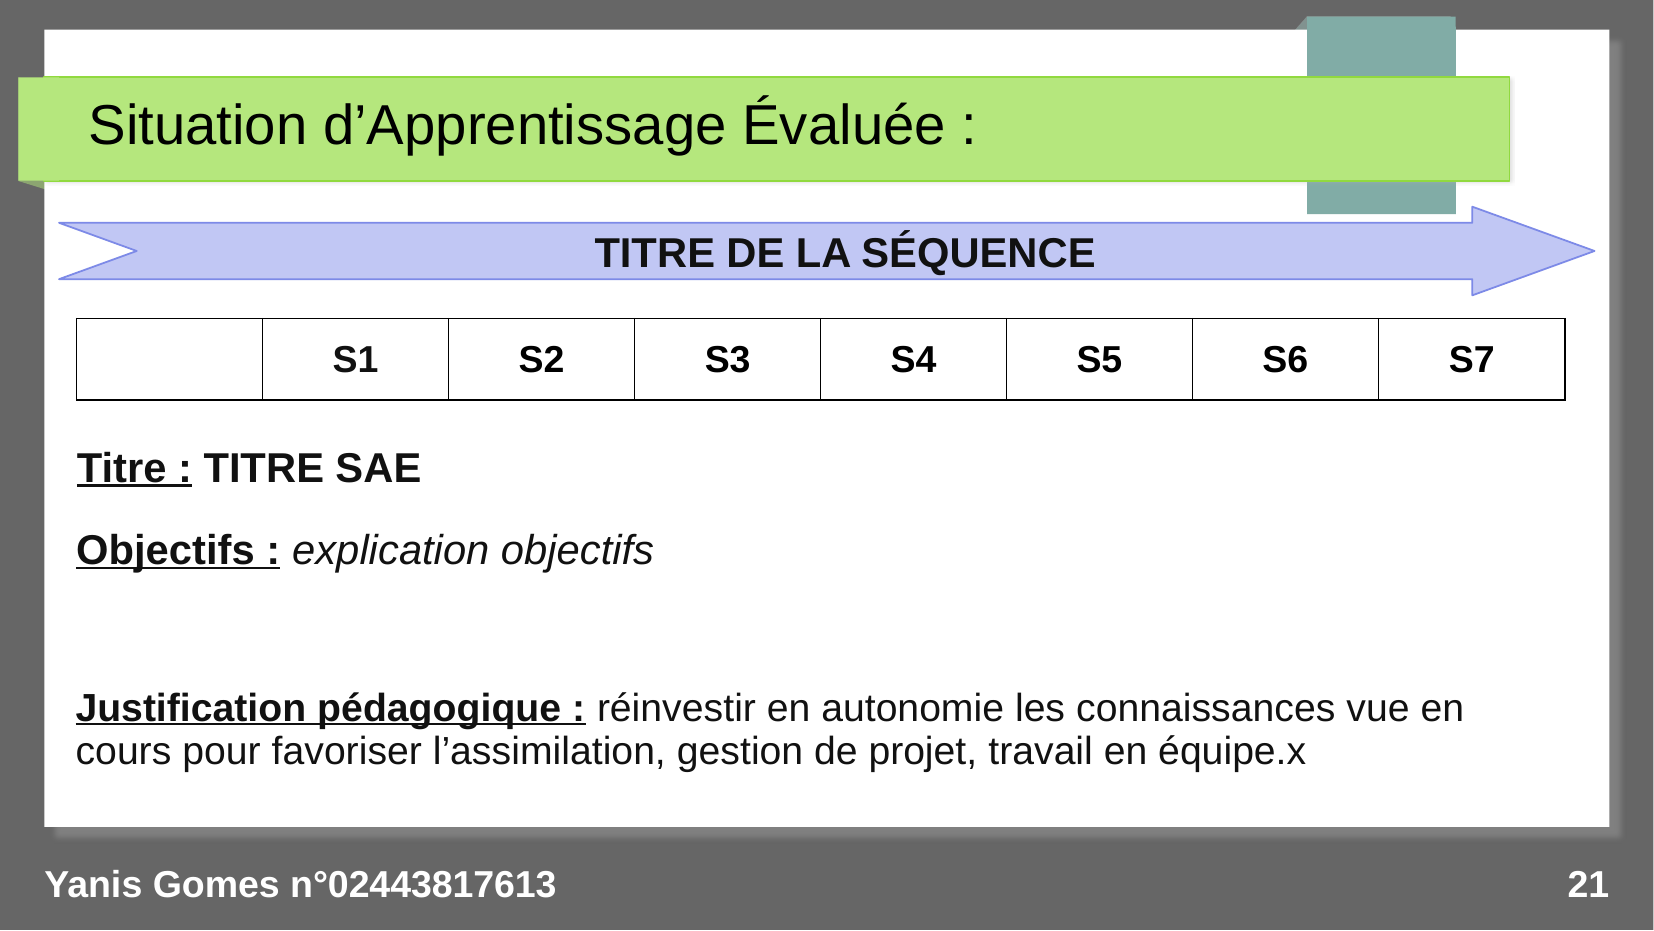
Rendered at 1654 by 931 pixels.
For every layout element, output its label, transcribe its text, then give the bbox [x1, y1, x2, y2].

table_header S4 [821, 319, 1006, 399]
text_box <numéro> [974, 856, 1625, 916]
list Objectifs : explication objectifs [76, 525, 1565, 575]
title Situation d’Apprentissage Évaluée : [88, 73, 1506, 178]
list Titre : TITRE SAE [76, 442, 1565, 493]
list Justification pédagogique : réinvestir en autonomie les connaissances vue en cours pour favoriser l’assimilation, gestion de projet, travail en équipe.x [75, 685, 1565, 774]
list TITRE DE LA SÉQUENCE [210, 228, 1481, 278]
text_box [59, 206, 1595, 296]
table_header [77, 319, 262, 399]
table_header S7 [1379, 319, 1564, 399]
table_header S6 [1193, 319, 1378, 399]
table_header S1 [263, 319, 448, 399]
table_header S5 [1007, 319, 1192, 399]
text_box Yanis Gomes n°02443817613 [29, 856, 680, 916]
table_header S3 [635, 319, 820, 399]
table_header S2 [449, 319, 634, 399]
